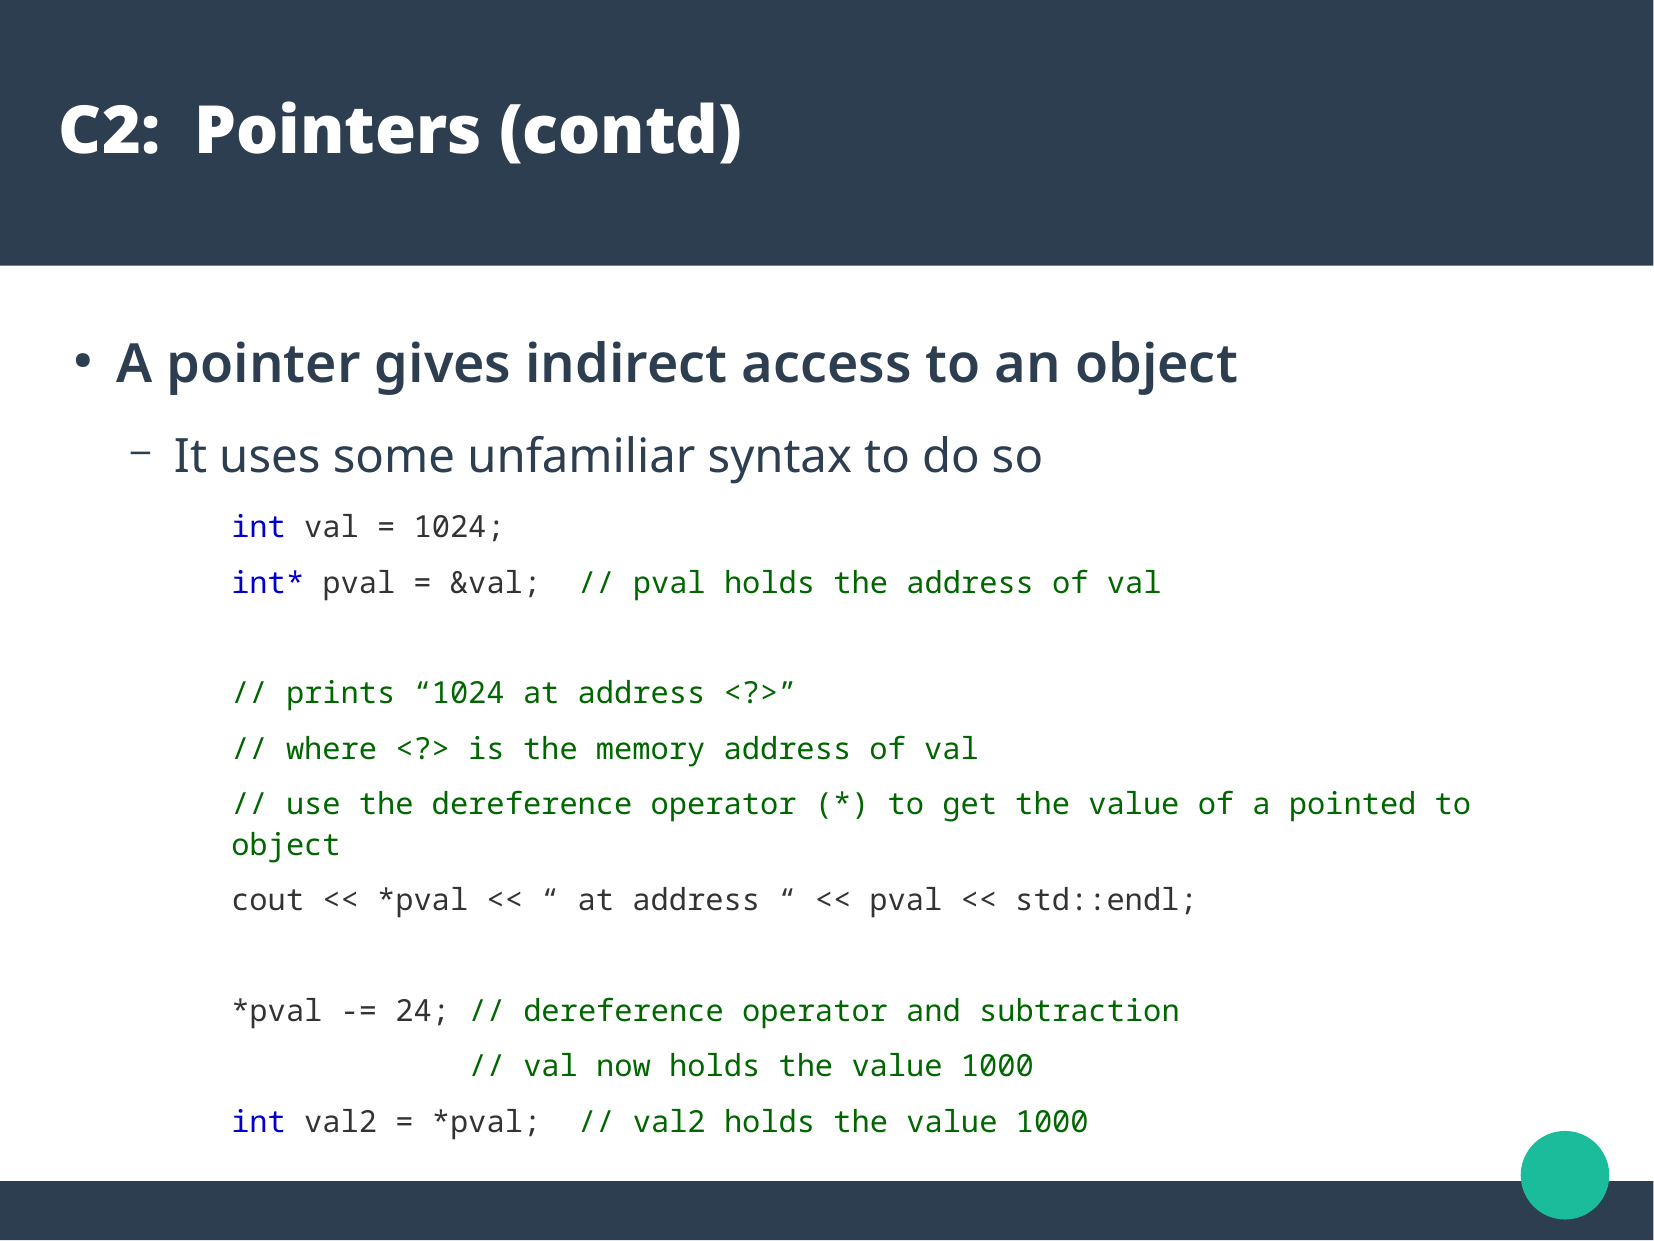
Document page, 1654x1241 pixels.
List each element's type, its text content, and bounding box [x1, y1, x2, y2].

list A pointer gives indirect access to an object It uses some unfamiliar syntax to do so int val = 1024; int* pval = &val; // pval holds the address of val // prints “1024 at address <?>” // where <?> is the memory address of val // use the dereference operator (*) to get the value of a pointed to object cout << *pval << “ at address “ << pval << std::endl; *pval -= 24; // dereference operator and subtraction // val now holds the value 1000 int val2 = *pval; // val2 holds the value 1000 [59, 324, 1595, 1152]
title C2: Pointers (contd) [59, 49, 1595, 207]
